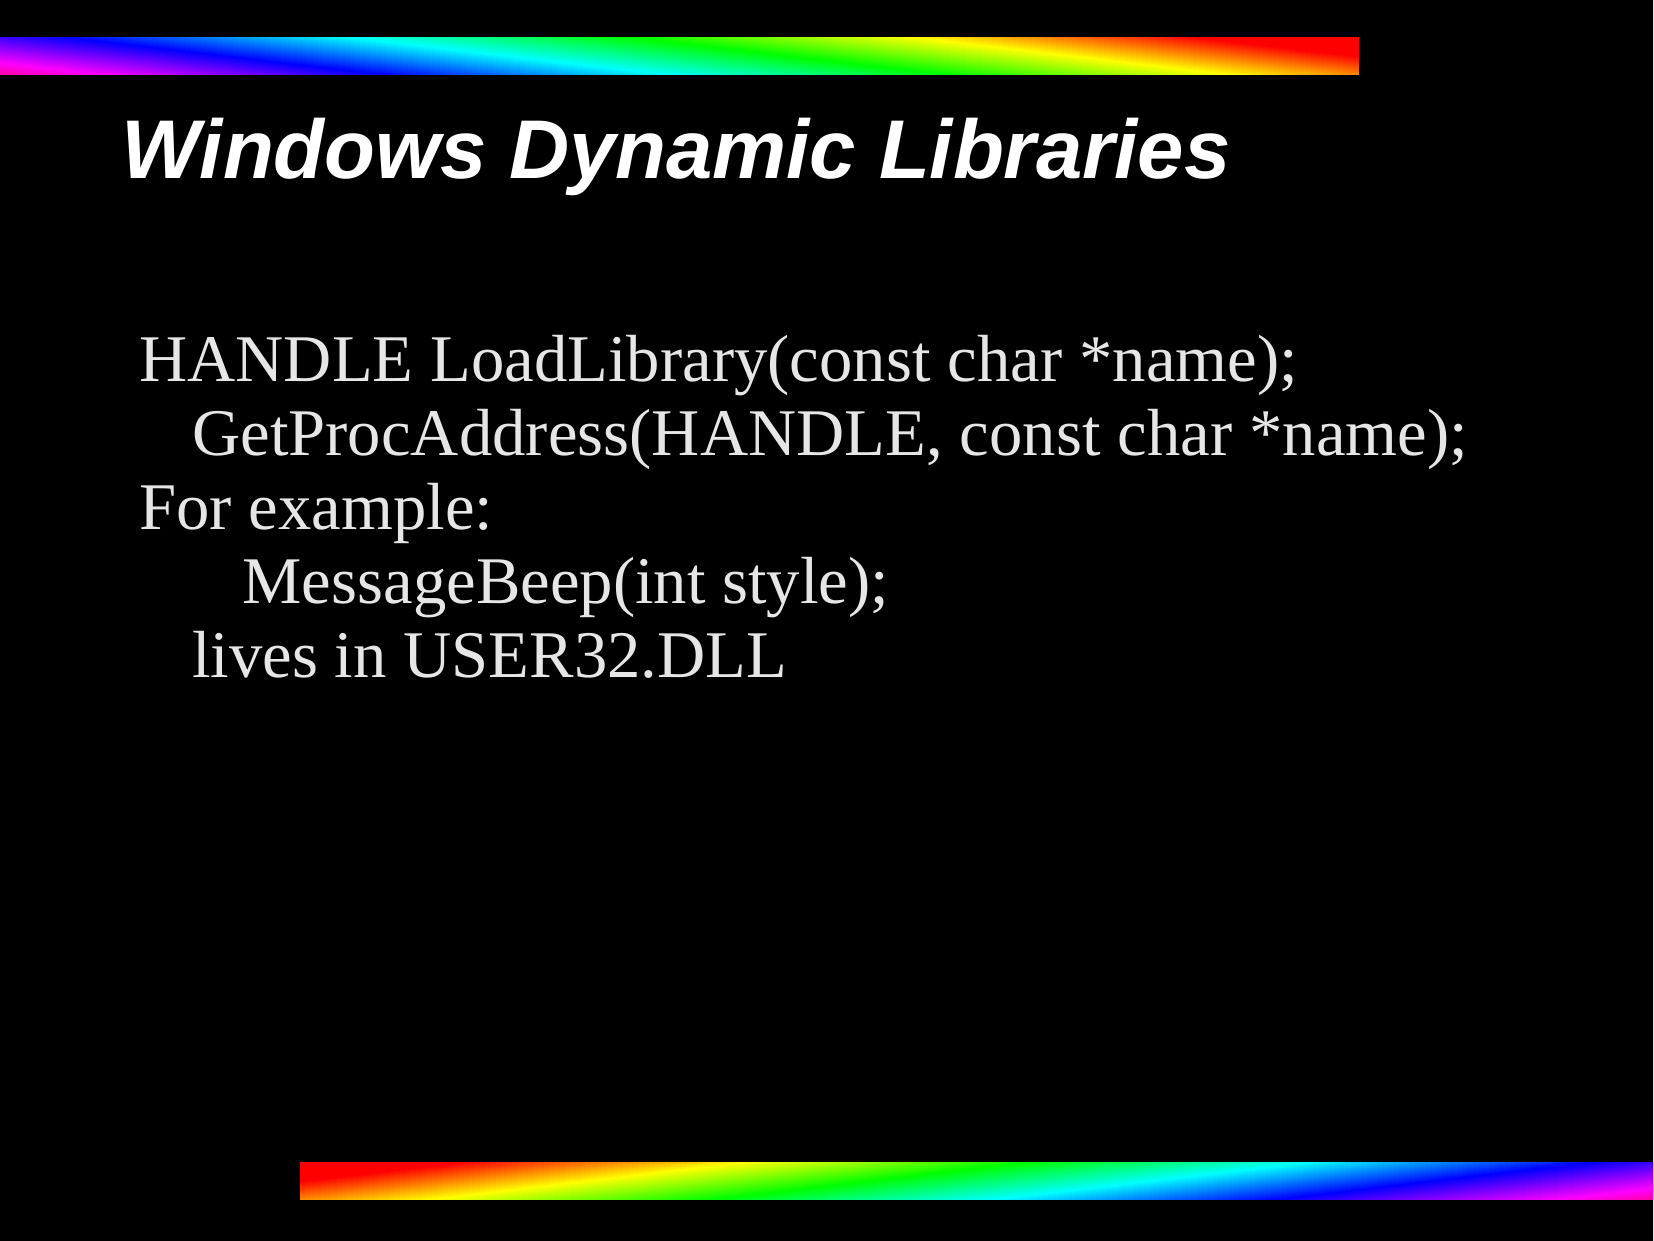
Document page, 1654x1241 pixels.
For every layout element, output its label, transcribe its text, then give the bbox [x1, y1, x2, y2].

title Windows Dynamic Libraries [121, 46, 1534, 254]
list HANDLE LoadLibrary(const char *name); GetProcAddress(HANDLE, const char *name); For example: MessageBeep(int style); lives in USER32.DLL [121, 322, 1561, 1133]
picture [0, 0, 1654, 1241]
